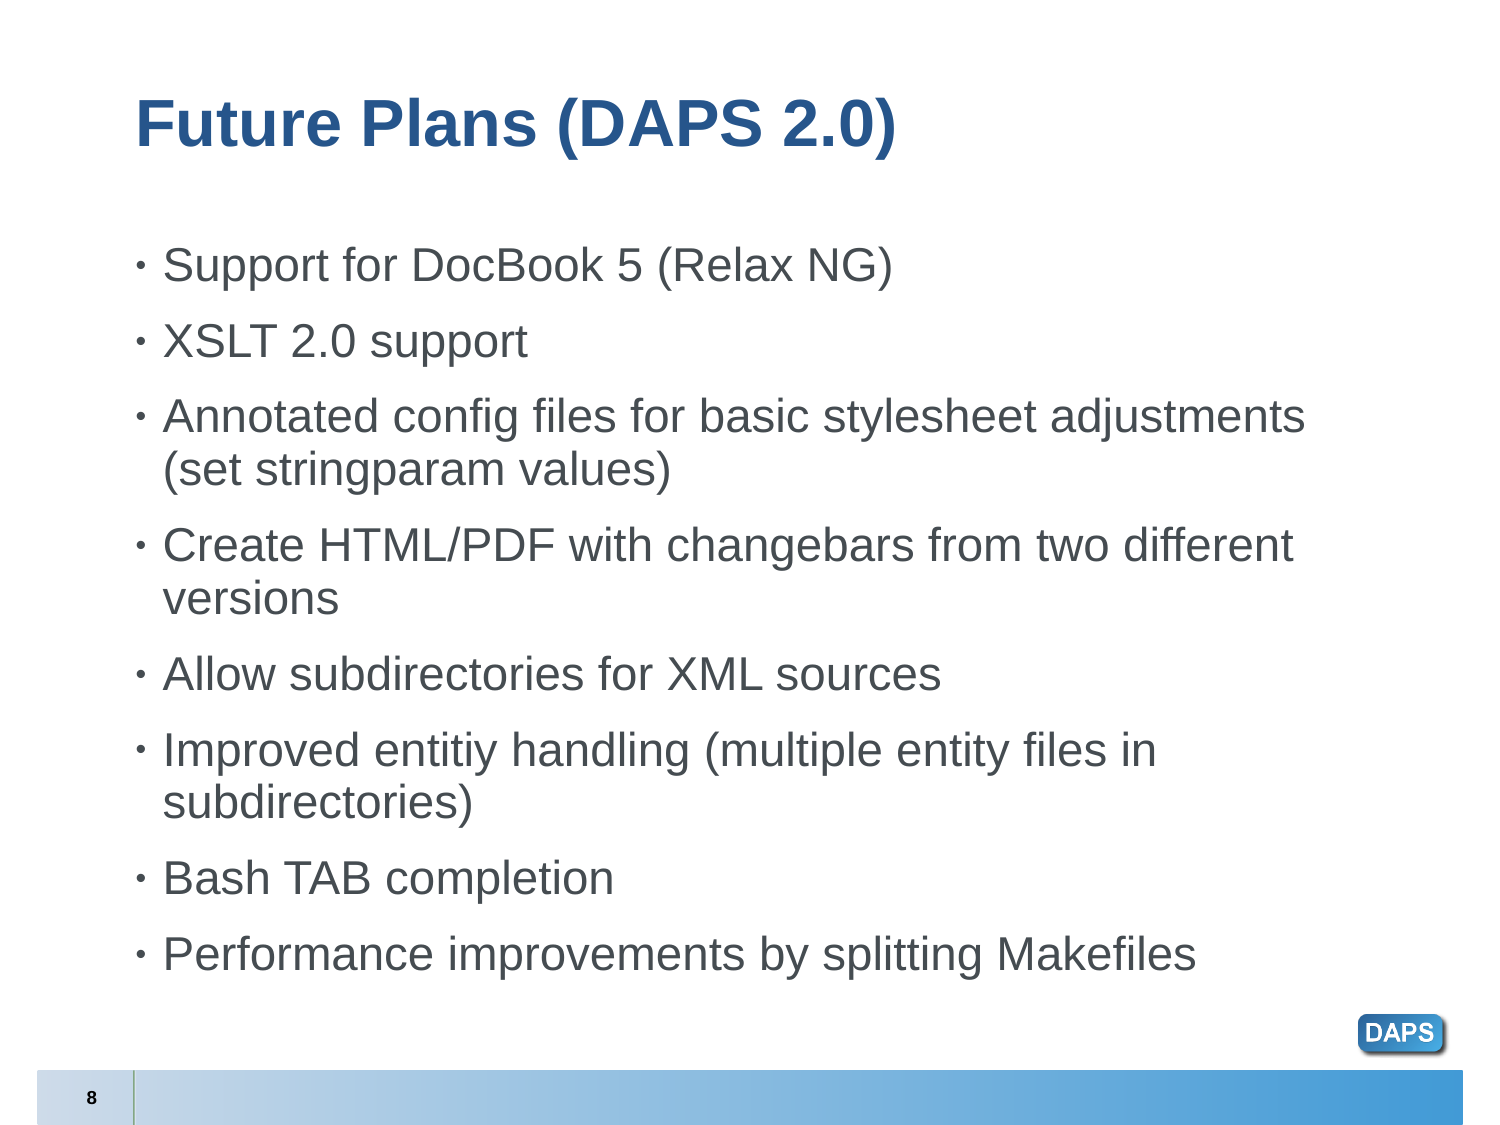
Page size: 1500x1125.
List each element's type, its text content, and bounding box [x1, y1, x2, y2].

picture [1355, 1011, 1452, 1061]
title Future Plans (DAPS 2.0) [135, 41, 1372, 204]
list Support for DocBook 5 (Relax NG) XSLT 2.0 support Annotated config files for basic stylesheet adjustments (set stringparam values) Create HTML/PDF with changebars from two different versions Allow subdirectories for XML sources Improved entitiy handling (multiple entity files in subdirectories) Bash TAB completion Performance improvements by splitting Makefiles [135, 238, 1372, 982]
